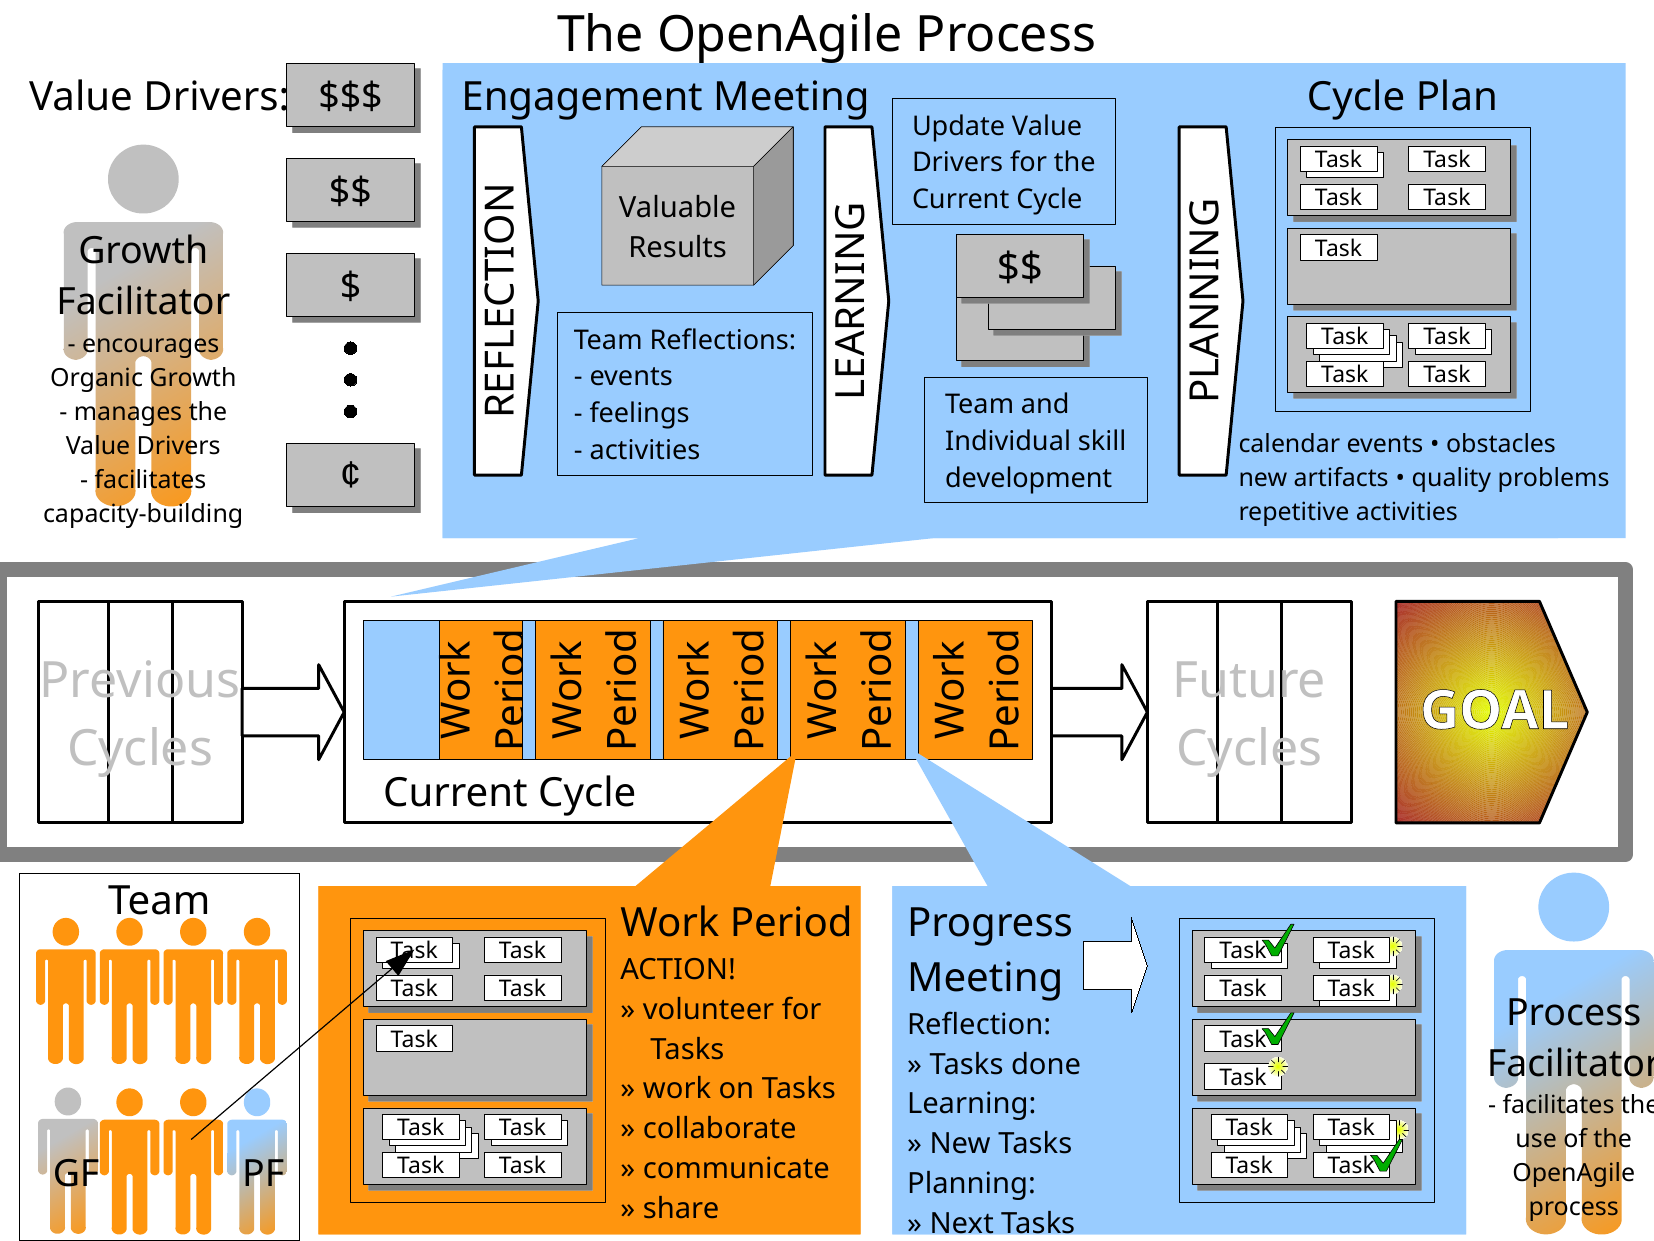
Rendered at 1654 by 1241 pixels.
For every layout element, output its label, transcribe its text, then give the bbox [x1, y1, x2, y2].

text_box Task [1306, 361, 1384, 387]
text_box PF [227, 1119, 287, 1235]
text_box GF [54, 1087, 82, 1116]
text_box ¢ [286, 443, 415, 507]
text_box LEARNING [825, 127, 889, 476]
text_box Task [1313, 974, 1390, 1001]
text_box [99, 1119, 160, 1235]
text_box REFLECTION [474, 127, 539, 476]
text_box Task [1300, 145, 1377, 172]
text_box calendar events • obstacles new artifacts • quality problems repetitive activities [1223, 418, 1630, 545]
text_box [36, 949, 96, 1065]
text_box [173, 674, 178, 693]
text_box Process Facilitator - facilitates the use of the OpenAgile process [1494, 950, 1654, 1235]
text_box [180, 931, 207, 946]
text_box Task [376, 974, 453, 1001]
text_box Work Period [918, 620, 1033, 760]
text_box PF [249, 1162, 259, 1173]
text_box Task [382, 1152, 459, 1178]
text_box GF [38, 1118, 98, 1234]
text_box Task [1211, 1114, 1288, 1140]
text_box Task [484, 1152, 561, 1178]
text_box $$$ [319, 64, 415, 127]
text_box [173, 741, 181, 749]
text_box [318, 1006, 605, 1235]
text_box Task [1306, 323, 1384, 349]
text_box [351, 919, 605, 1202]
text_box $ [286, 253, 415, 317]
text_box GOAL [1383, 660, 1607, 756]
text_box Work Period ACTION! » volunteer for Tasks » work on Tasks » collaborate » communicate » share [605, 886, 861, 1235]
text_box [52, 931, 80, 946]
text_box Task [1204, 1025, 1282, 1051]
text_box [99, 949, 160, 1065]
text_box [116, 1088, 143, 1117]
text_box PF [243, 1088, 271, 1117]
text_box [163, 949, 224, 1065]
text_box Cycle Plan [1274, 64, 1530, 127]
text_box Task [1204, 1063, 1282, 1089]
text_box [38, 601, 108, 823]
text_box Progress Meeting Reflection: » Tasks done Learning: » New Tasks Planning: » Next Tasks [892, 886, 1094, 1220]
text_box Task [1300, 183, 1377, 210]
text_box Growth Facilitator - encourages Organic Growth - manages the Value Drivers - facilitates capacity-building [108, 144, 179, 214]
text_box Task [1313, 1114, 1390, 1140]
text_box Task [1408, 183, 1486, 210]
text_box [1282, 741, 1291, 749]
text_box Work Period [662, 620, 778, 760]
text_box Task [376, 1025, 453, 1051]
text_box Current Cycle [350, 759, 670, 823]
text_box Task [1300, 234, 1377, 260]
text_box Team [31, 867, 287, 873]
text_box Team [31, 874, 287, 931]
text_box Task [1313, 1152, 1390, 1178]
text_box Work Period [790, 620, 905, 760]
text_box Valuable Results [601, 167, 753, 286]
text_box Previous Cycles [108, 601, 173, 823]
text_box Task [484, 936, 561, 963]
text_box [180, 1088, 207, 1117]
text_box [344, 405, 357, 418]
text_box Task [376, 936, 453, 963]
text_box [1396, 601, 1565, 660]
text_box [1282, 601, 1352, 823]
text_box GF [88, 1162, 98, 1173]
text_box Future Cycles [1217, 601, 1282, 823]
text_box [173, 601, 1467, 1235]
text_box [1396, 756, 1569, 823]
text_box Task [1313, 936, 1390, 963]
text_box Team Reflections: - events - feelings - activities [557, 316, 813, 472]
text_box Value Drivers: [0, 64, 319, 127]
text_box [163, 1119, 224, 1235]
text_box Task [1408, 145, 1486, 172]
text_box [391, 64, 1626, 597]
text_box [344, 373, 357, 387]
text_box $$ [286, 158, 415, 222]
text_box Task [1408, 361, 1486, 387]
text_box Update Value Drivers for the Current Cycle [892, 101, 1116, 222]
text_box Engagement Meeting [442, 64, 889, 127]
text_box The OpenAgile Process [0, 0, 1654, 64]
text_box [940, 1220, 946, 1229]
text_box Task [1204, 936, 1282, 963]
text_box [116, 931, 143, 946]
text_box Task [1204, 974, 1282, 1001]
text_box PF [271, 1162, 275, 1172]
text_box [318, 886, 605, 1029]
text_box Work Period [439, 620, 522, 759]
text_box PLANNING [1179, 126, 1243, 476]
text_box Task [1211, 1152, 1288, 1178]
text_box Task [1408, 323, 1486, 349]
text_box Task [382, 1114, 459, 1140]
text_box [227, 949, 287, 1065]
text_box [96, 684, 108, 694]
text_box Work Period [535, 620, 651, 759]
text_box Task [484, 1114, 561, 1140]
text_box [1019, 1225, 1026, 1231]
text_box [1276, 128, 1530, 411]
text_box Process Facilitator - facilitates the use of the OpenAgile process [1538, 872, 1610, 942]
text_box Task [484, 974, 561, 1001]
text_box [344, 341, 357, 355]
text_box Team and Individual skill development [924, 379, 1148, 501]
text_box [96, 673, 108, 681]
text_box [243, 931, 271, 946]
text_box Growth Facilitator - encourages Organic Growth - manages the Value Drivers - facilitates capacity-building [63, 222, 224, 507]
text_box $$ [956, 234, 1084, 298]
